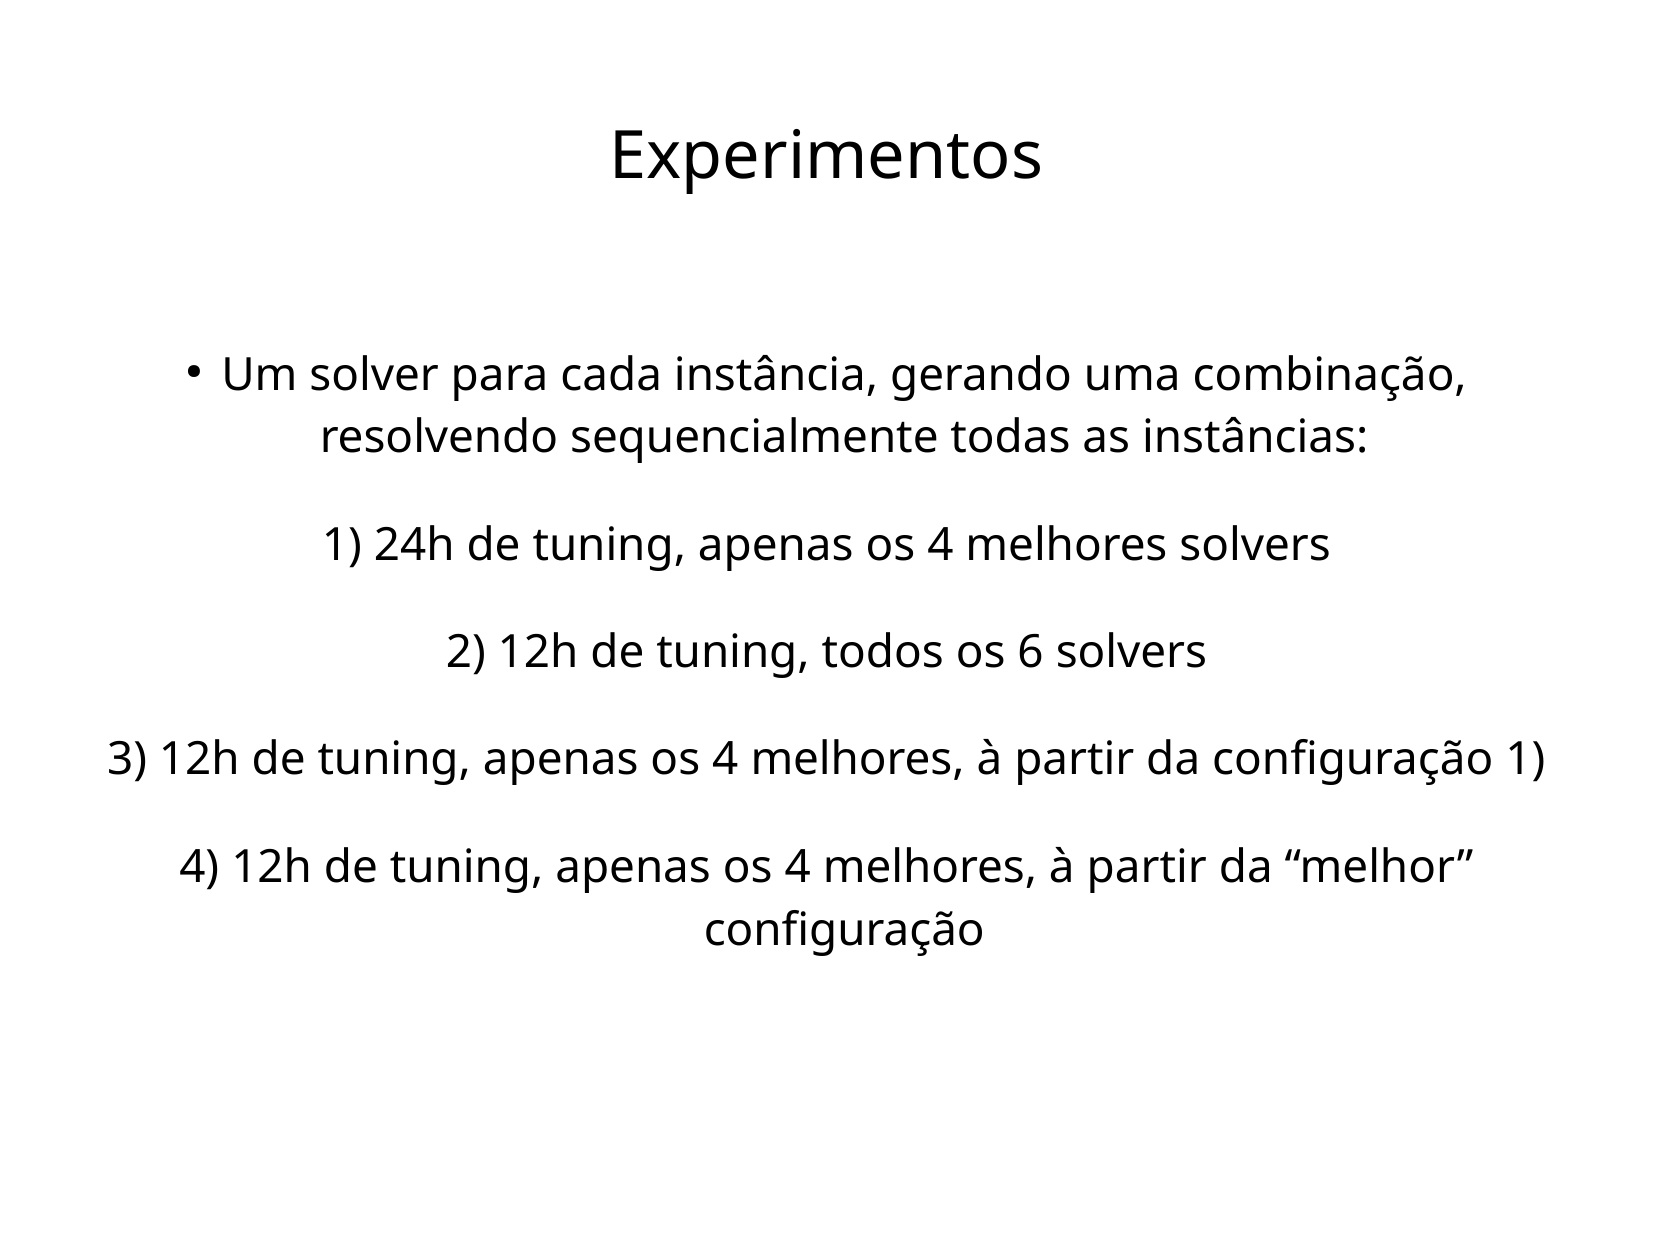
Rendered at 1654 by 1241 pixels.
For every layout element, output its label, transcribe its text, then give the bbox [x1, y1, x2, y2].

title Experimentos [82, 49, 1571, 257]
subtitle Um solver para cada instância, gerando uma combinação, resolvendo sequencialmente todas as instâncias: 24h de tuning, apenas os 4 melhores solvers 12h de tuning, todos os 6 solvers 12h de tuning, apenas os 4 melhores, à partir da configuração 1) 12h de tuning, apenas os 4 melhores, à partir da “melhor” configuração [82, 290, 1571, 1010]
